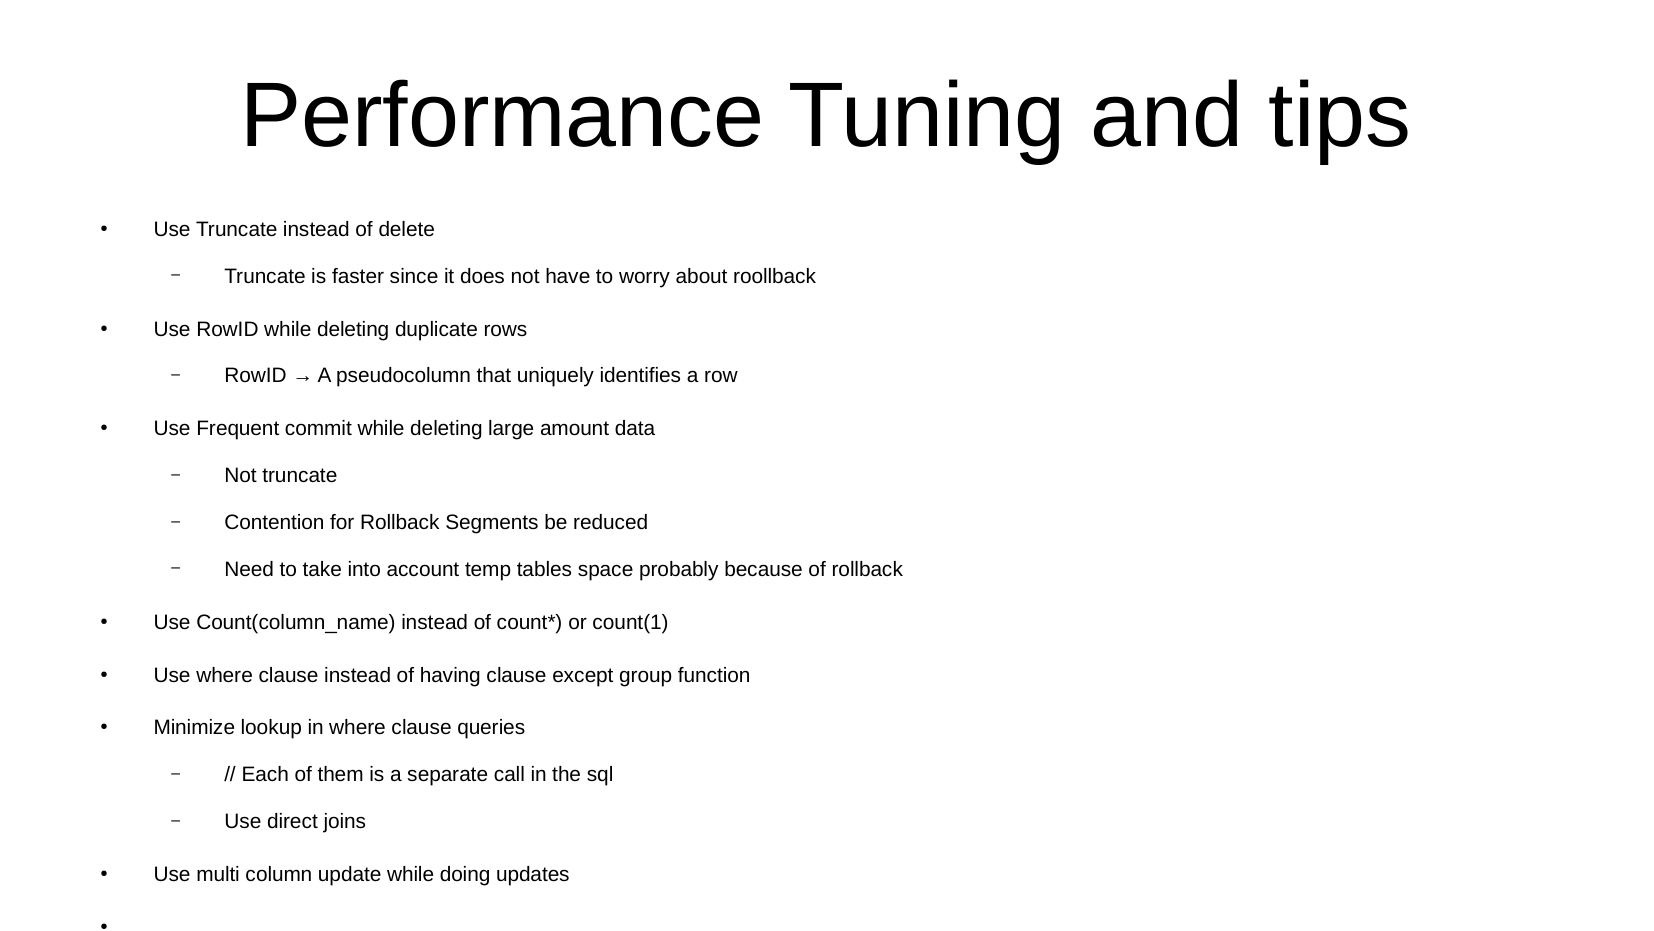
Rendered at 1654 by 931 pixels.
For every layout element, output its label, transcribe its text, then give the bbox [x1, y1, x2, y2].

title Performance Tuning and tips [82, 37, 1571, 193]
list Use Truncate instead of delete Truncate is faster since it does not have to worry about roollback Use RowID while deleting duplicate rows RowID → A pseudocolumn that uniquely identifies a row Use Frequent commit while deleting large amount data Not truncate Contention for Rollback Segments be reduced Need to take into account temp tables space probably because of rollback Use Count(column_name) instead of count*) or count(1) Use where clause instead of having clause except group function Minimize lookup in where clause queries // Each of them is a separate call in the sql Use direct joins Use multi column update while doing updates [82, 217, 1571, 901]
